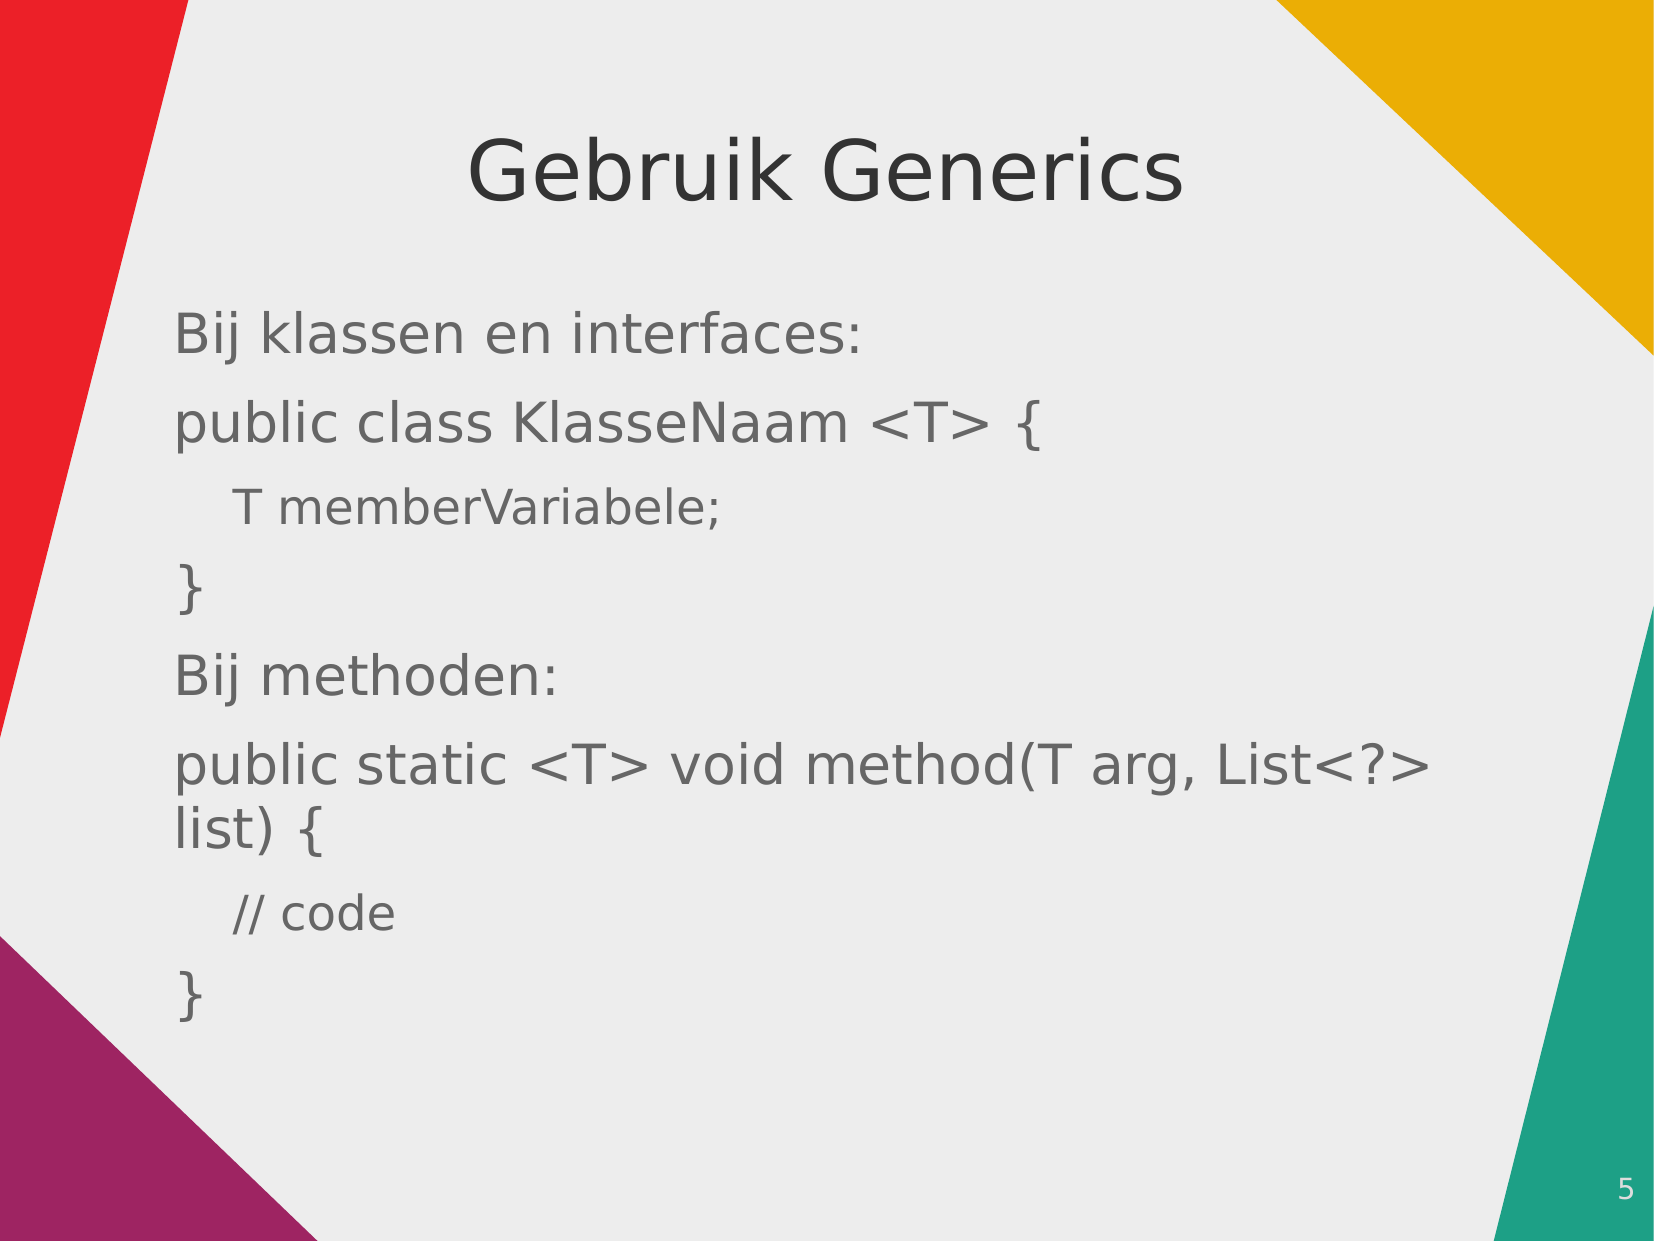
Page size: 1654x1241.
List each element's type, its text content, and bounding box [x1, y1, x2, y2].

list Bij klassen en interfaces: public class KlasseNaam <T> { T memberVariabele; } Bij methoden: public static <T> void method(T arg, List<?> list) { // code } [114, 302, 1539, 1033]
title Gebruik Generics [114, 73, 1539, 271]
